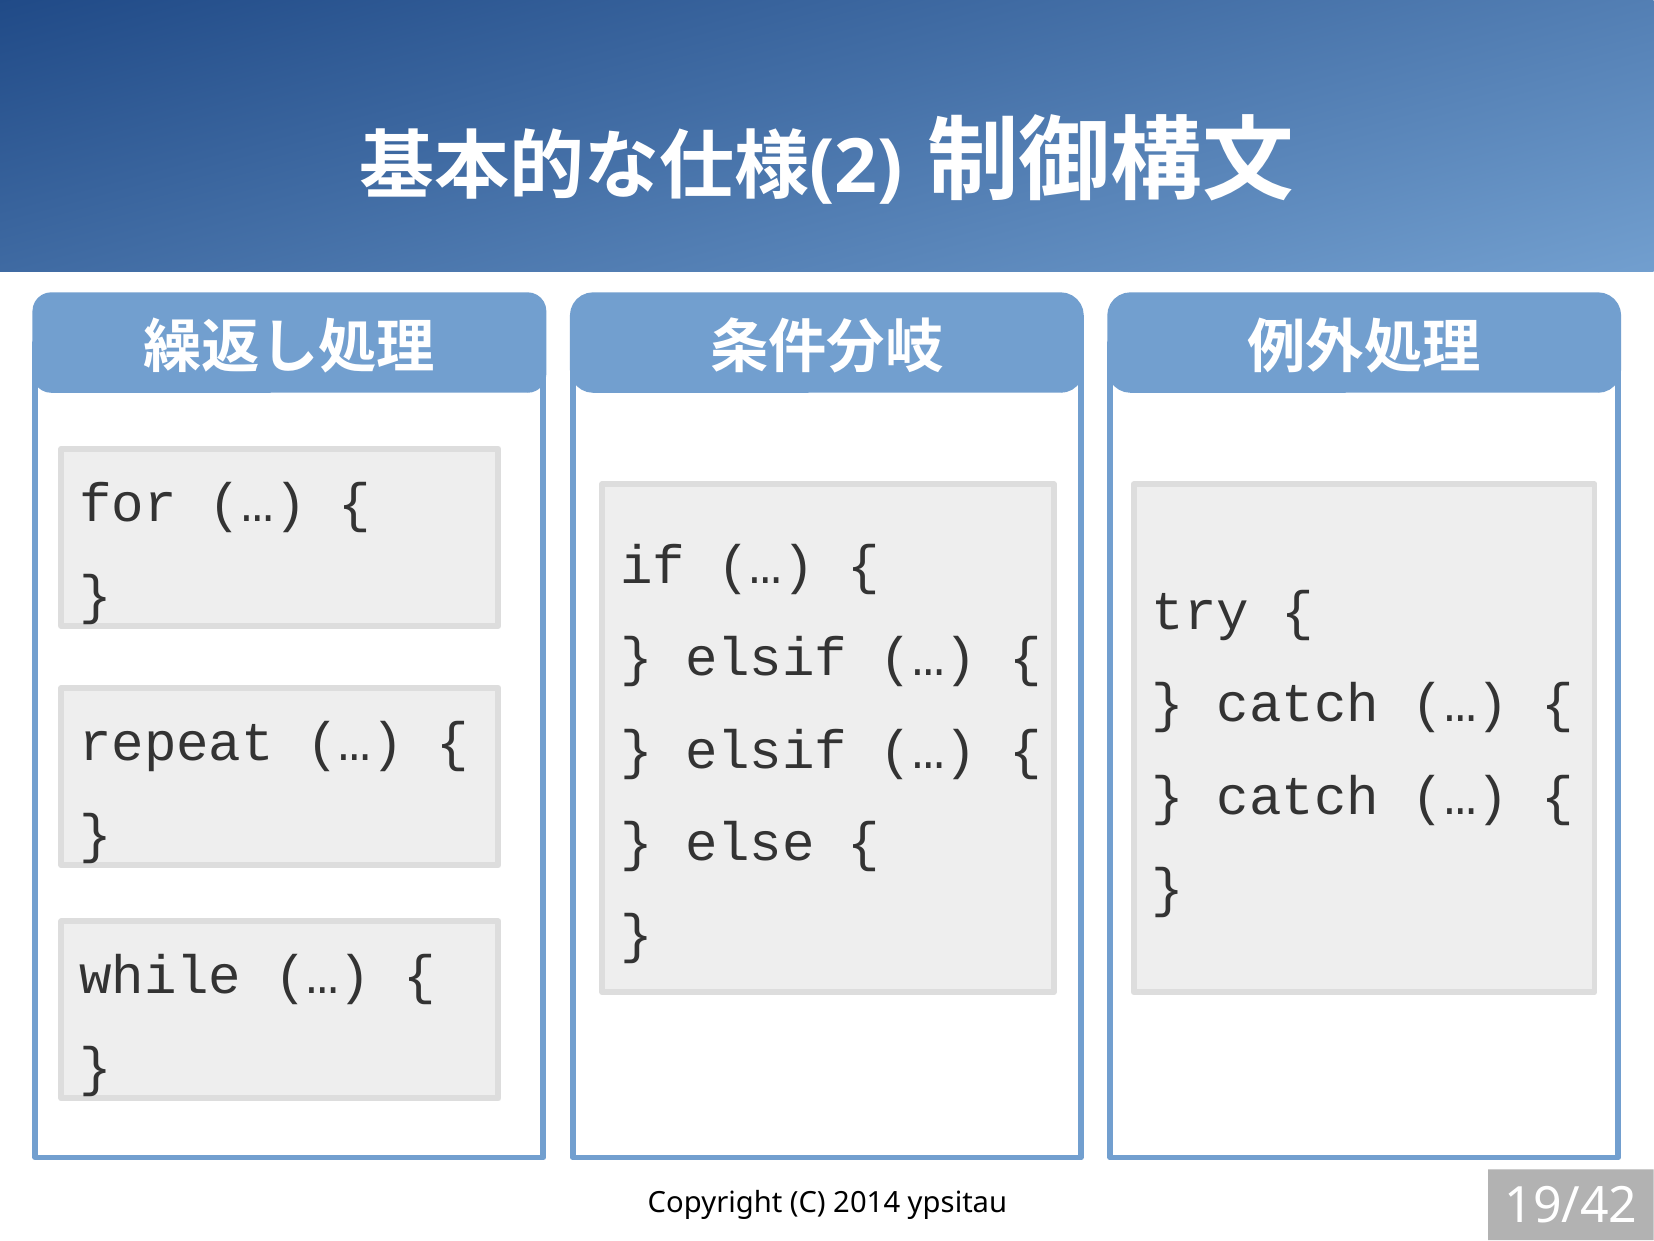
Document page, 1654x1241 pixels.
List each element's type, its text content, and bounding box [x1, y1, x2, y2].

text_box for (…) { } [61, 448, 499, 626]
text_box 繰返し処理 [35, 295, 544, 390]
text_box while (…) { } [61, 921, 499, 1099]
text_box repeat (…) { } [61, 687, 499, 866]
text_box 例外処理 [1110, 295, 1619, 390]
title 基本的な仕様(2) 制御構文 [82, 49, 1571, 257]
text_box try { } catch (…) { } catch (…) { } [1133, 484, 1595, 993]
text_box 条件分岐 [572, 295, 1081, 390]
text_box if (…) { } elsif (…) { } elsif (…) { } else { } [602, 484, 1054, 993]
